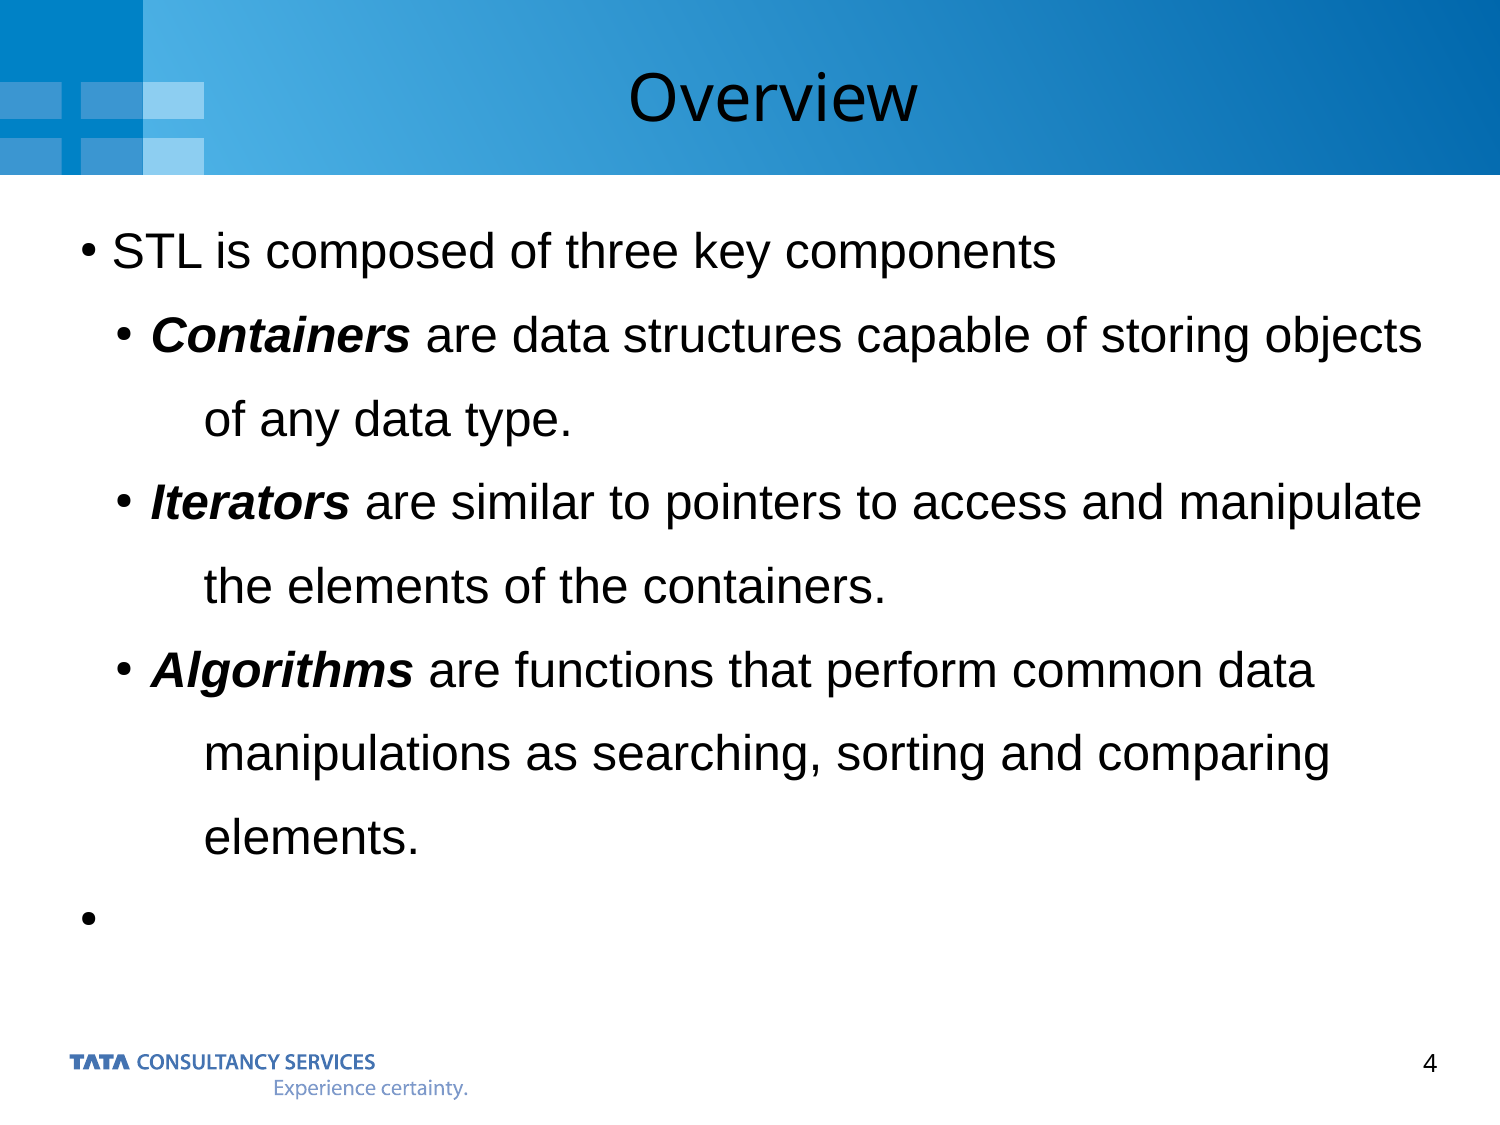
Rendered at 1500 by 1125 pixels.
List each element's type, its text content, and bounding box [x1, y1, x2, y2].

text_box Overview [200, 1, 1347, 188]
text_box STL is composed of three key components Containers are data structures capable of storing objects of any data type. Iterators are similar to pointers to access and manipulate the elements of the containers. Algorithms are functions that perform common data manipulations as searching, sorting and comparing elements. [47, 188, 1441, 1040]
